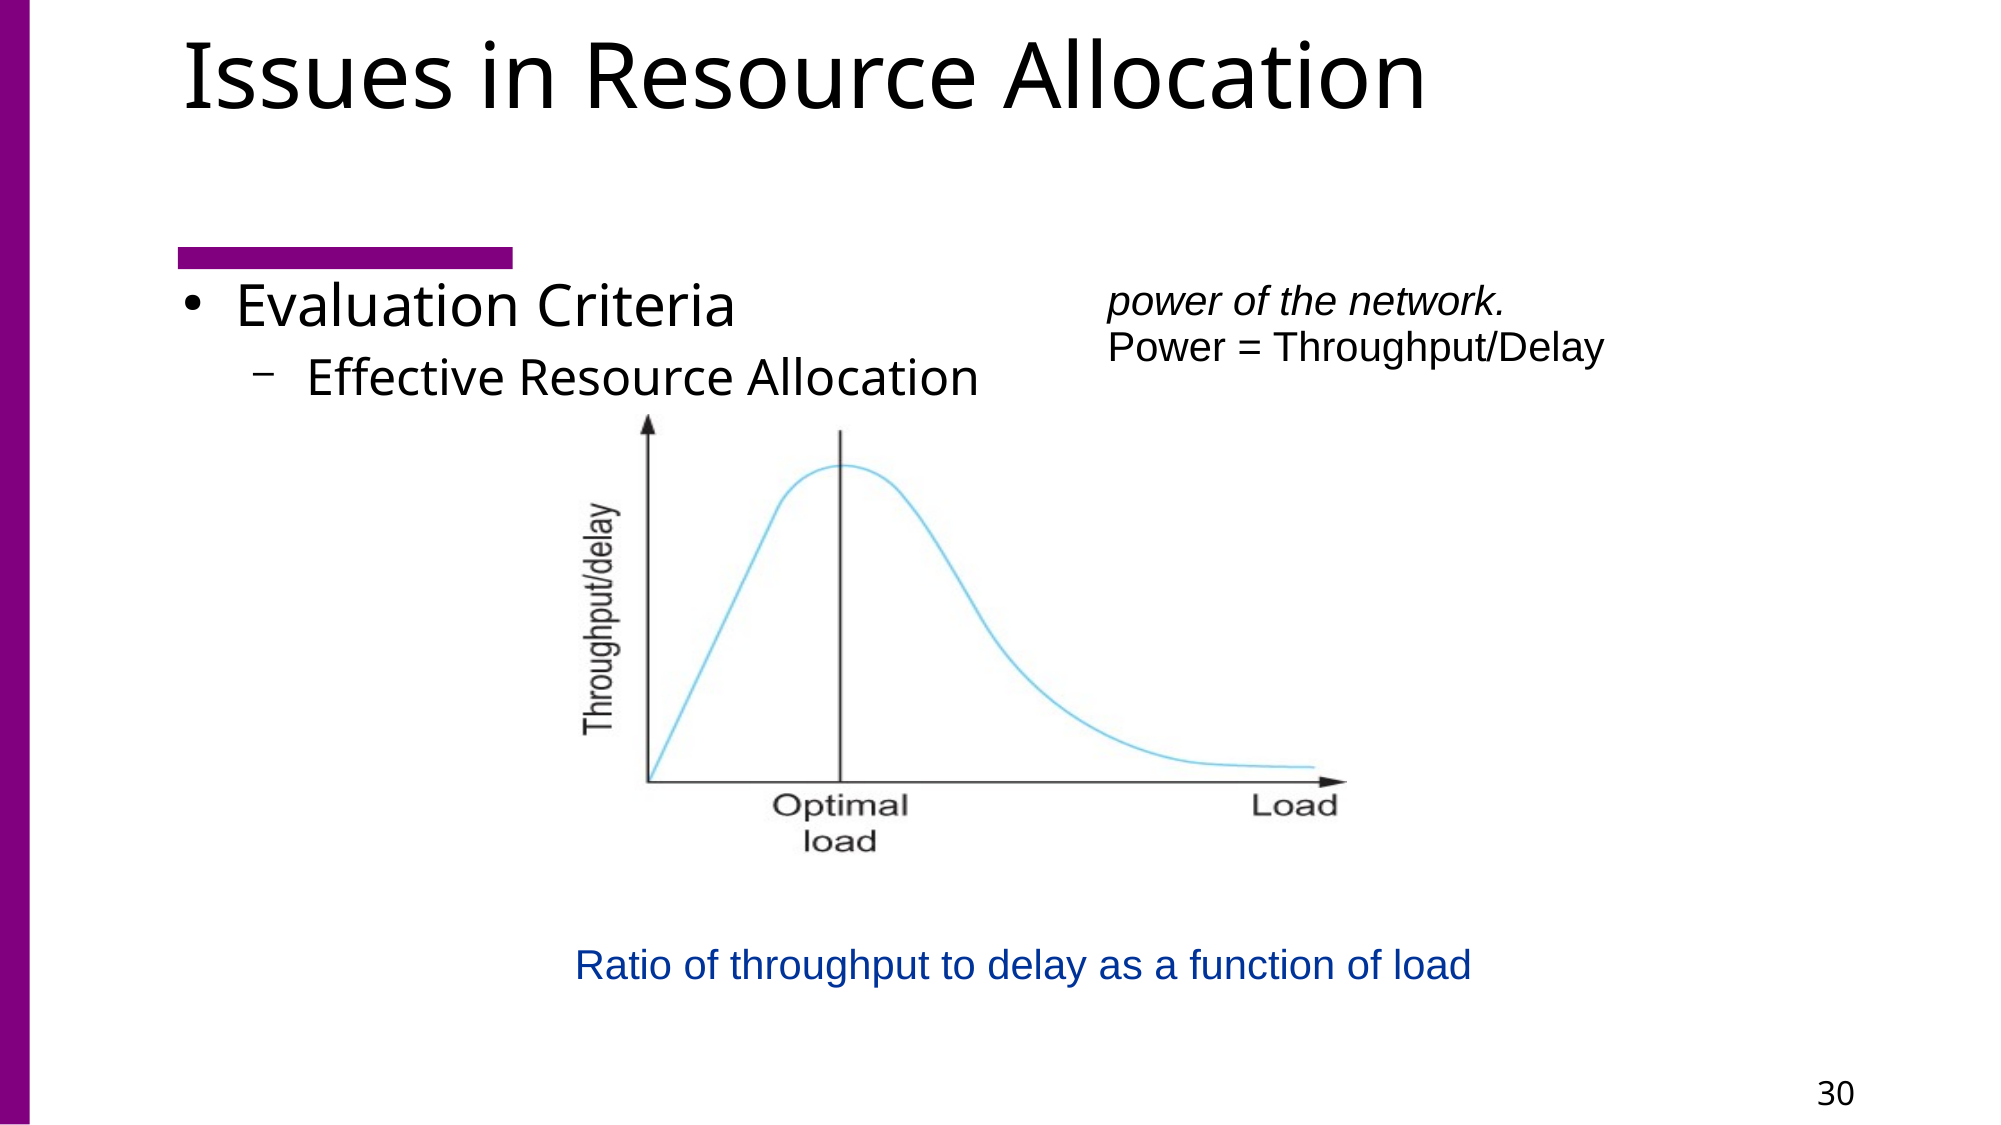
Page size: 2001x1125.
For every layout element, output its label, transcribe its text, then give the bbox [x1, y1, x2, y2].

text_box power of the network. Power = Throughput/Delay [1092, 270, 1621, 378]
picture [578, 414, 1347, 858]
title Issues in Resource Allocation [133, 0, 1946, 135]
list Evaluation Criteria Effective Resource Allocation [149, 184, 1959, 1012]
text_box Ratio of throughput to delay as a function of load [559, 930, 1561, 996]
